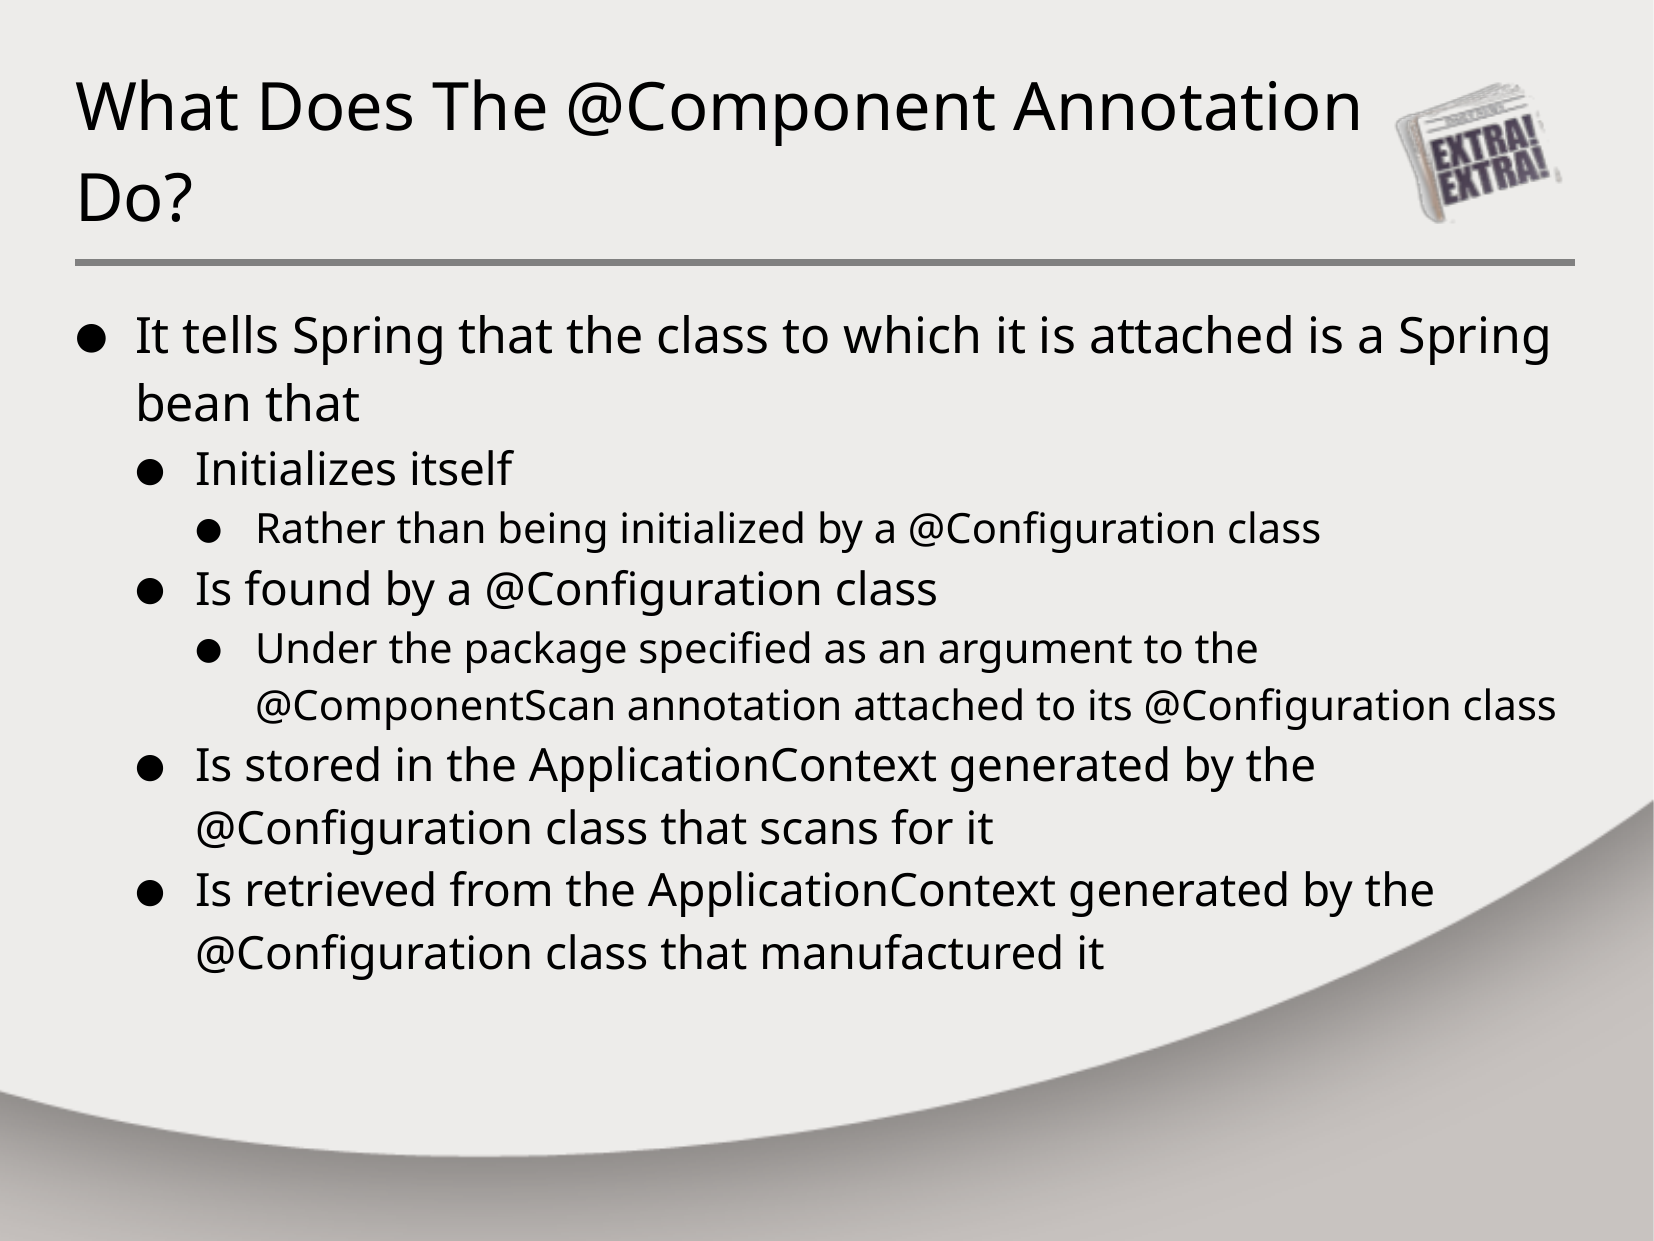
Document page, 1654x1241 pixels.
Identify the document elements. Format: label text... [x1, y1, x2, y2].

title What Does The @Component Annotation Do? [75, 75, 1387, 226]
picture [0, 0, 1654, 1241]
list It tells Spring that the class to which it is attached is a Spring bean that Initializes itself Rather than being initialized by a @Configuration class Is found by a @Configuration class Under the package specified as an argument to the @ComponentScan annotation attached to its @Configuration class Is stored in the ApplicationContext generated by the @Configuration class that scans for it Is retrieved from the ApplicationContext generated by the @Configuration class that manufactured it [75, 300, 1576, 1163]
